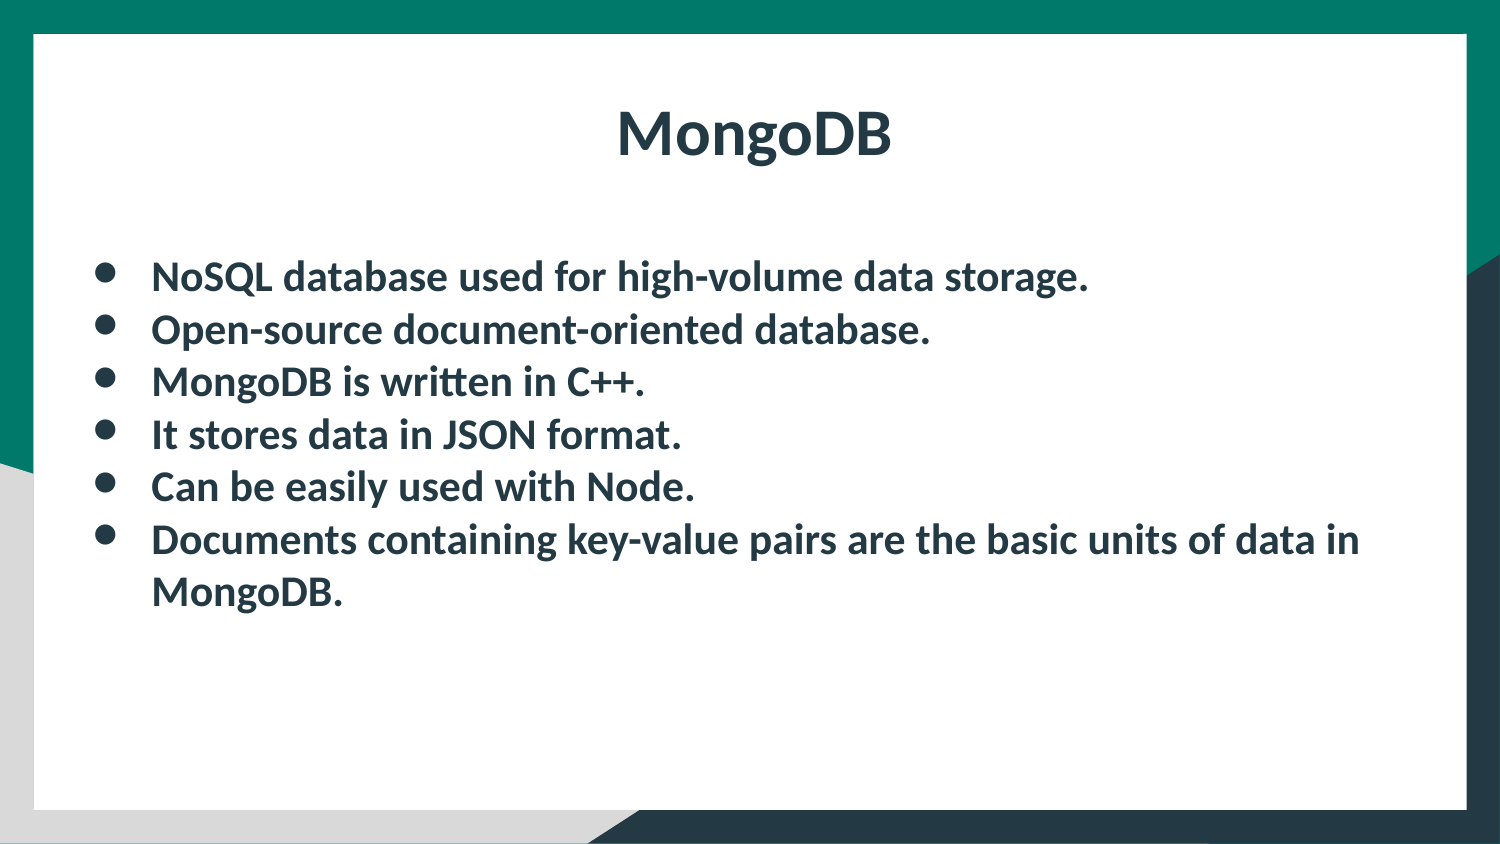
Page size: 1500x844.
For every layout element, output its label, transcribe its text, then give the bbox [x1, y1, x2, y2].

text_box MongoDB NoSQL database used for high-volume data storage. Open-source document-oriented database. MongoDB is written in C++. It stores data in JSON format. Can be easily used with Node. Documents containing key-value pairs are the basic units of data in MongoDB. [61, 73, 1449, 700]
